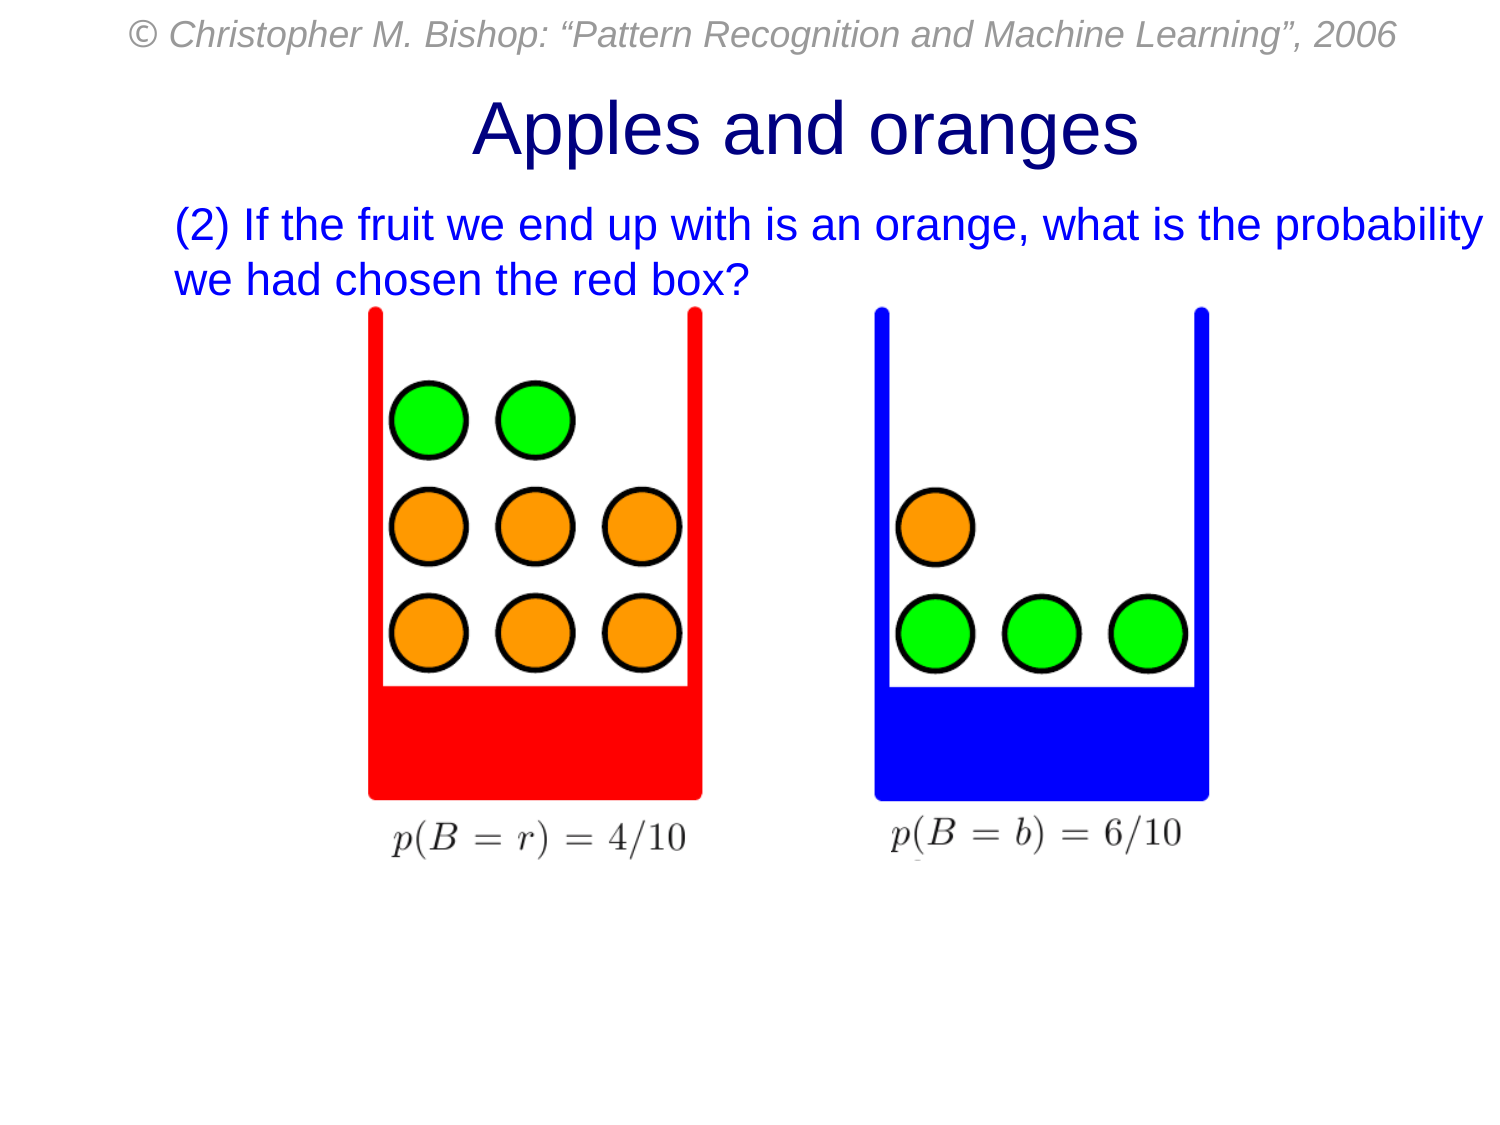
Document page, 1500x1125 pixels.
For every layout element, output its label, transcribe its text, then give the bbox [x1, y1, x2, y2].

picture [891, 812, 1183, 861]
picture [389, 813, 690, 861]
picture [871, 303, 1213, 805]
picture [367, 305, 705, 804]
text_box © Christopher M. Bishop: “Pattern Recognition and Machine Learning”, 2006 [112, 0, 1500, 90]
list (2) If the fruit we end up with is an orange, what is the probability we had chosen the red box? [37, 187, 1500, 1125]
title Apples and oranges [149, 90, 1463, 179]
